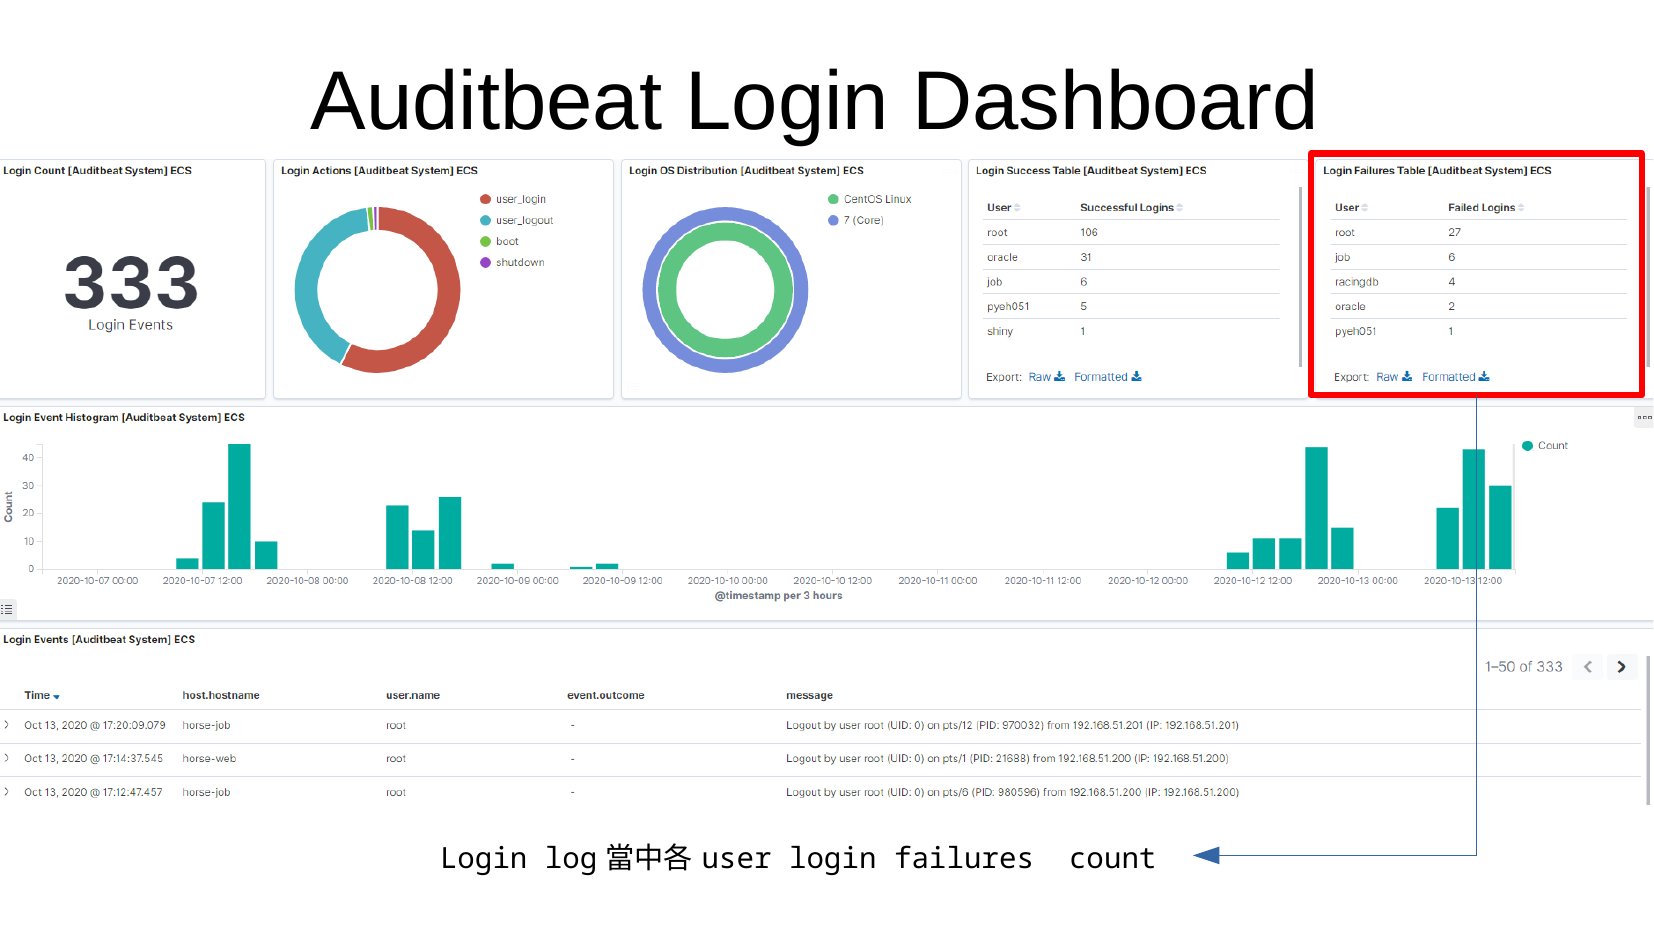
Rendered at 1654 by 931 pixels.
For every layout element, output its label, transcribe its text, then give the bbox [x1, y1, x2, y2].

picture [1477, 159, 1654, 805]
picture [1314, 159, 1639, 392]
text_box Login log當中各user login failures count [425, 826, 1193, 877]
text_box Auditbeat Login Dashboard [47, 47, 1607, 159]
picture [0, 159, 1476, 805]
